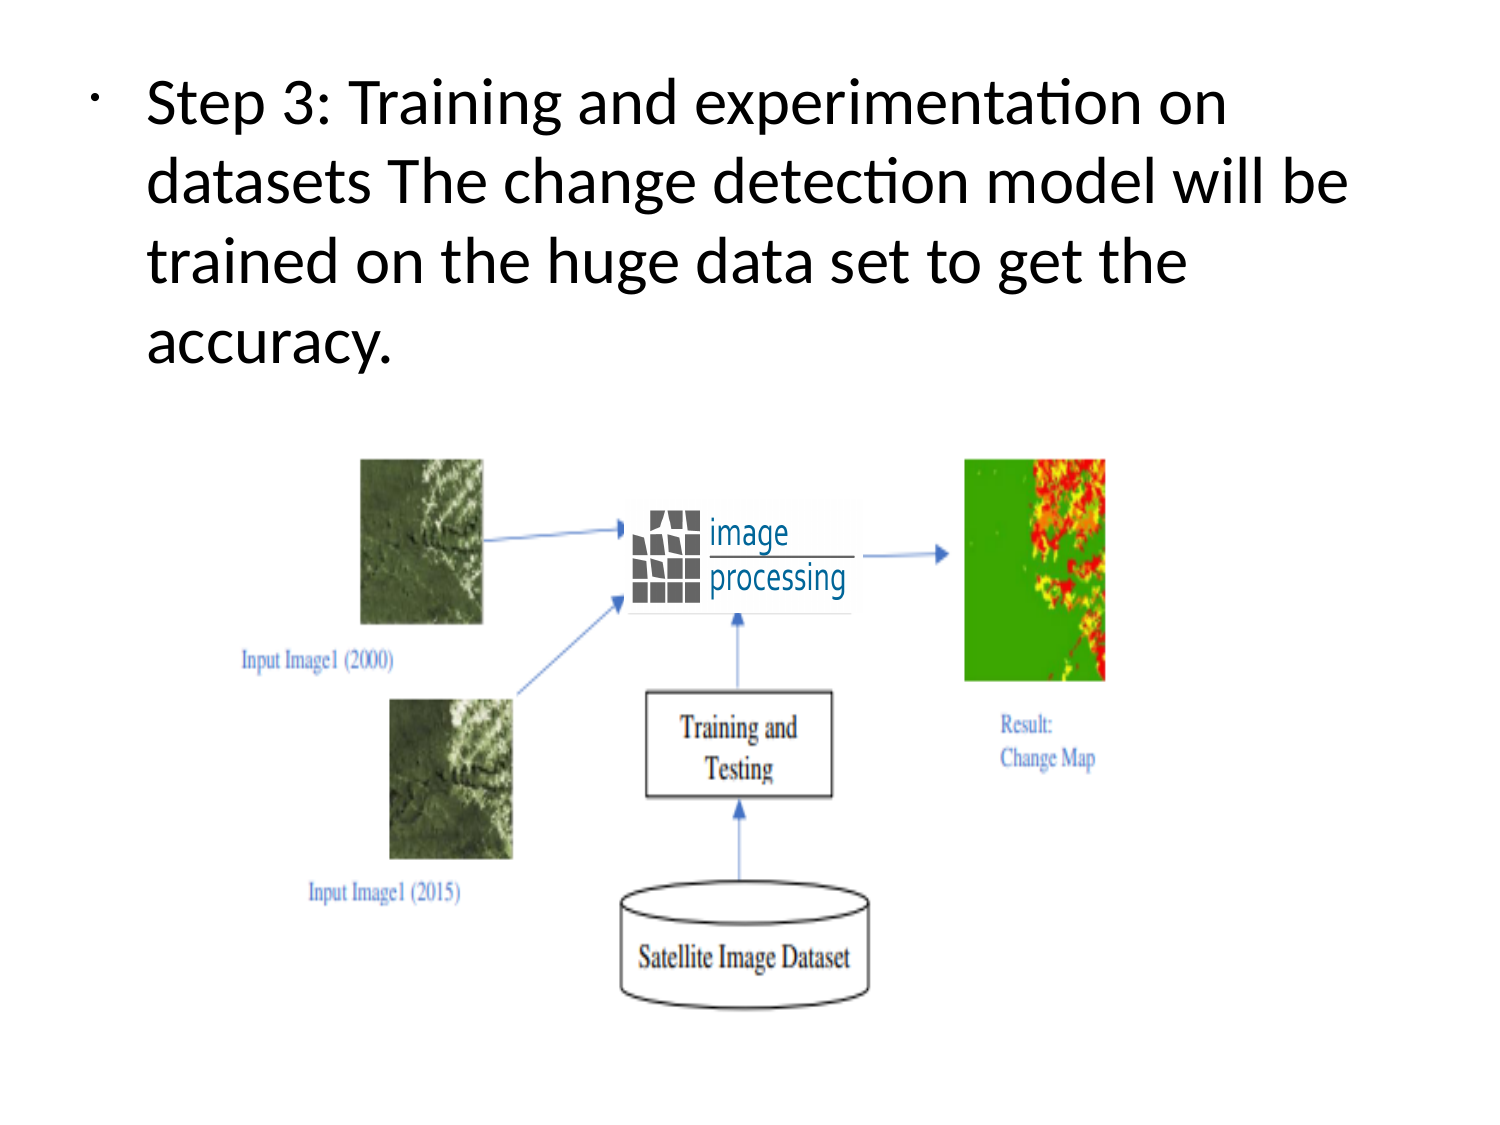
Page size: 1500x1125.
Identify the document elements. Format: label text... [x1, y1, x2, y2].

picture [225, 424, 1200, 1038]
list Step 3: Training and experimentation on datasets The change detection model will be trained on the huge data set to get the accuracy. [75, 50, 1425, 1005]
